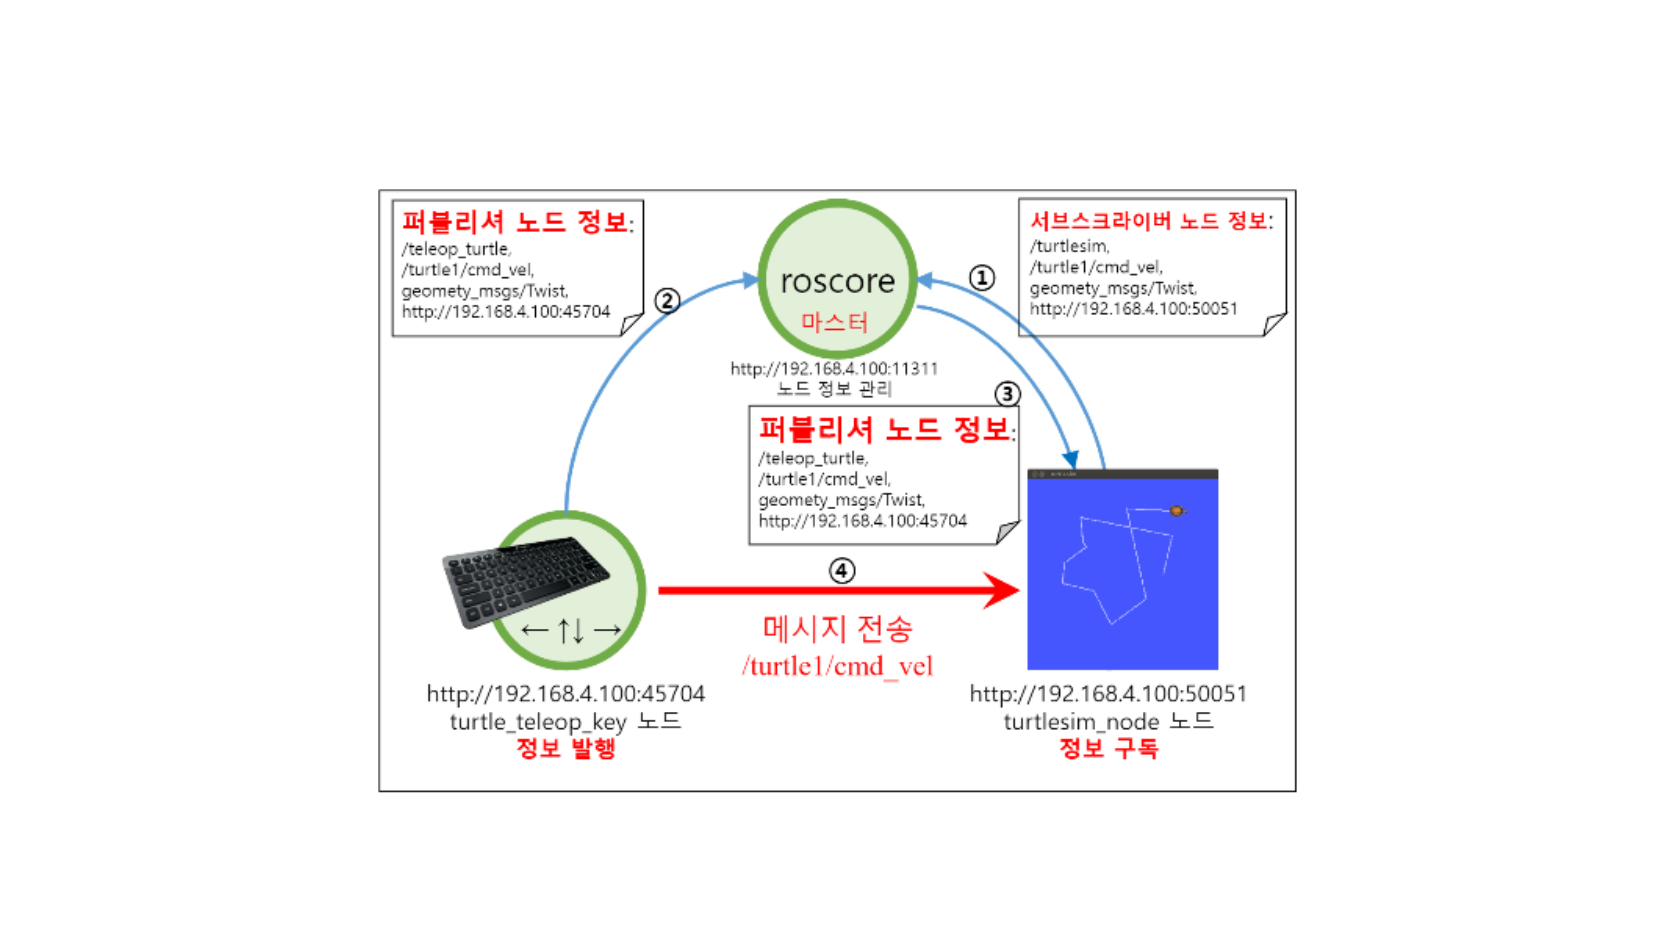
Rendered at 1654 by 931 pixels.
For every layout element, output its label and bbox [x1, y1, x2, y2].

picture [377, 188, 1300, 794]
